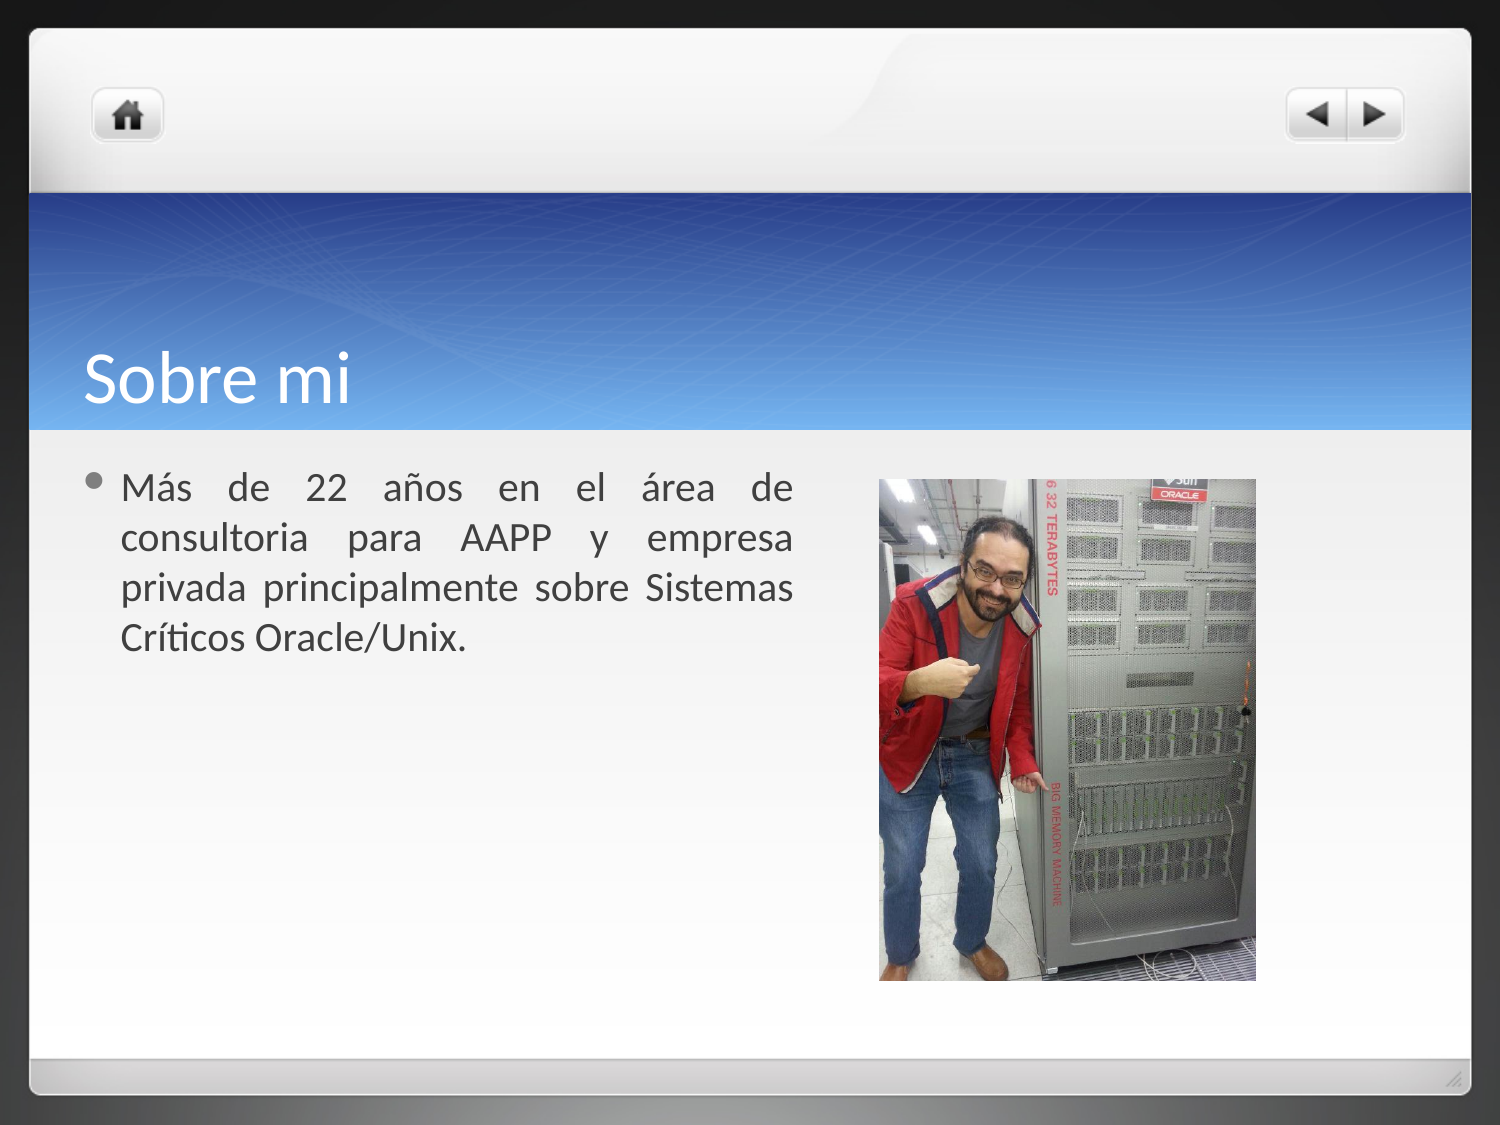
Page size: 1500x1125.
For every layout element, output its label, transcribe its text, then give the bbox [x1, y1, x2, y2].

title Sobre mi [68, 238, 1432, 427]
picture [0, 0, 1500, 1125]
list Más de 22 años en el área de consultoria para AAPP y empresa privada principalmente sobre Sistemas Críticos Oracle/Unix. [68, 452, 810, 1026]
